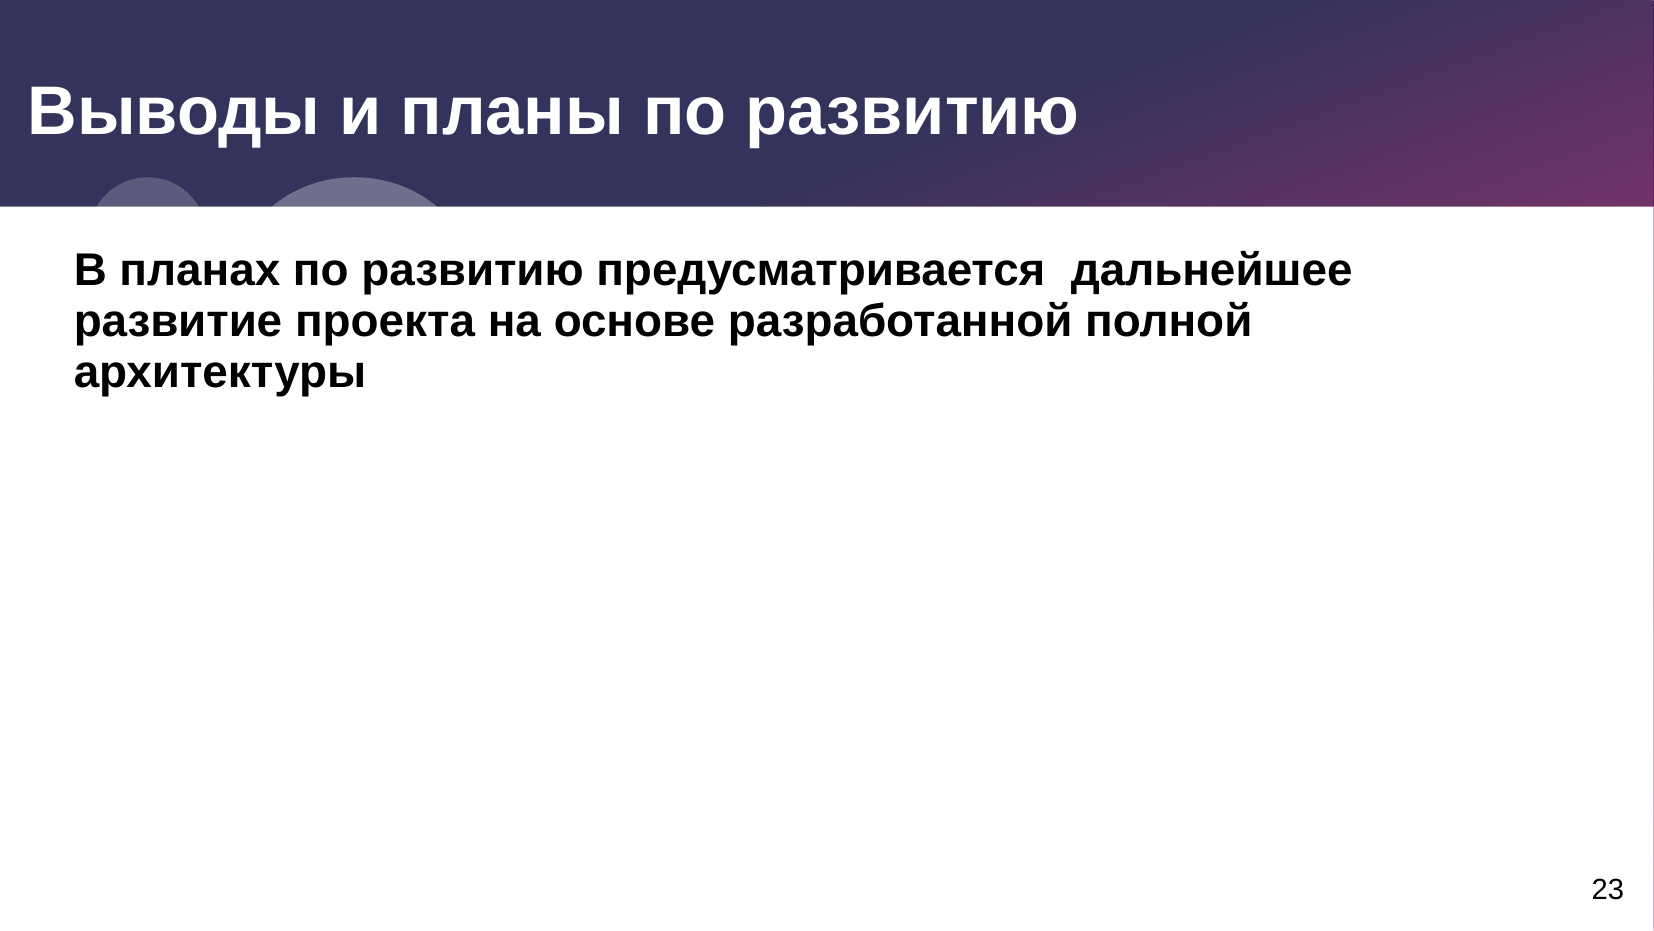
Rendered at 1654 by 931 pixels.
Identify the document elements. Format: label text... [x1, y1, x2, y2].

title Выводы и планы по развитию [27, 29, 1536, 192]
text_box В планах по развитию предусматривается дальнейшее развитие проекта на основе разработанной полной архитектуры [59, 236, 1536, 414]
